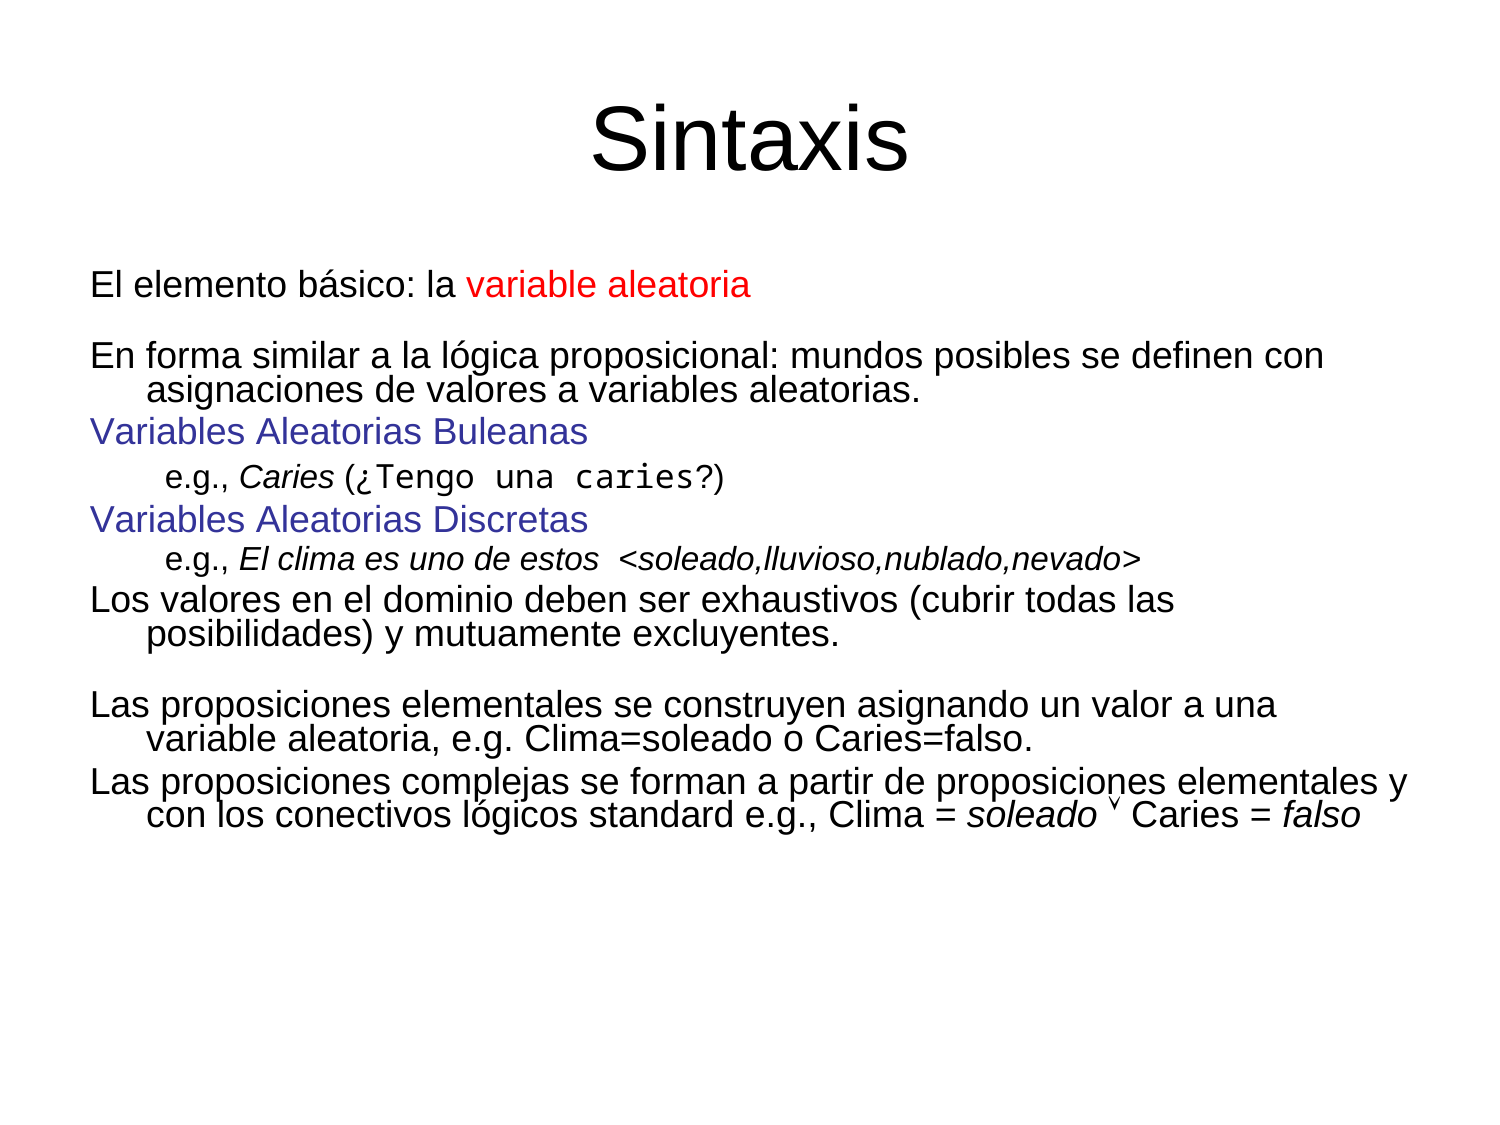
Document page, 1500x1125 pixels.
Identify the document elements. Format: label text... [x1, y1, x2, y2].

list El elemento básico: la variable aleatoria En forma similar a la lógica proposicional: mundos posibles se definen con asignaciones de valores a variables aleatorias. Variables Aleatorias Buleanas e.g., Caries (¿Tengo una caries?) Variables Aleatorias Discretas e.g., El clima es uno de estos <soleado,lluvioso,nublado,nevado> Los valores en el dominio deben ser exhaustivos (cubrir todas las posibilidades) y mutuamente excluyentes. Las proposiciones elementales se construyen asignando un valor a una variable aleatoria, e.g. Clima=soleado o Caries=falso. Las proposiciones complejas se forman a partir de proposiciones elementales y con los conectivos lógicos standard e.g., Clima = soleado  Caries = falso [75, 262, 1426, 1006]
title Sintaxis [75, 45, 1426, 233]
